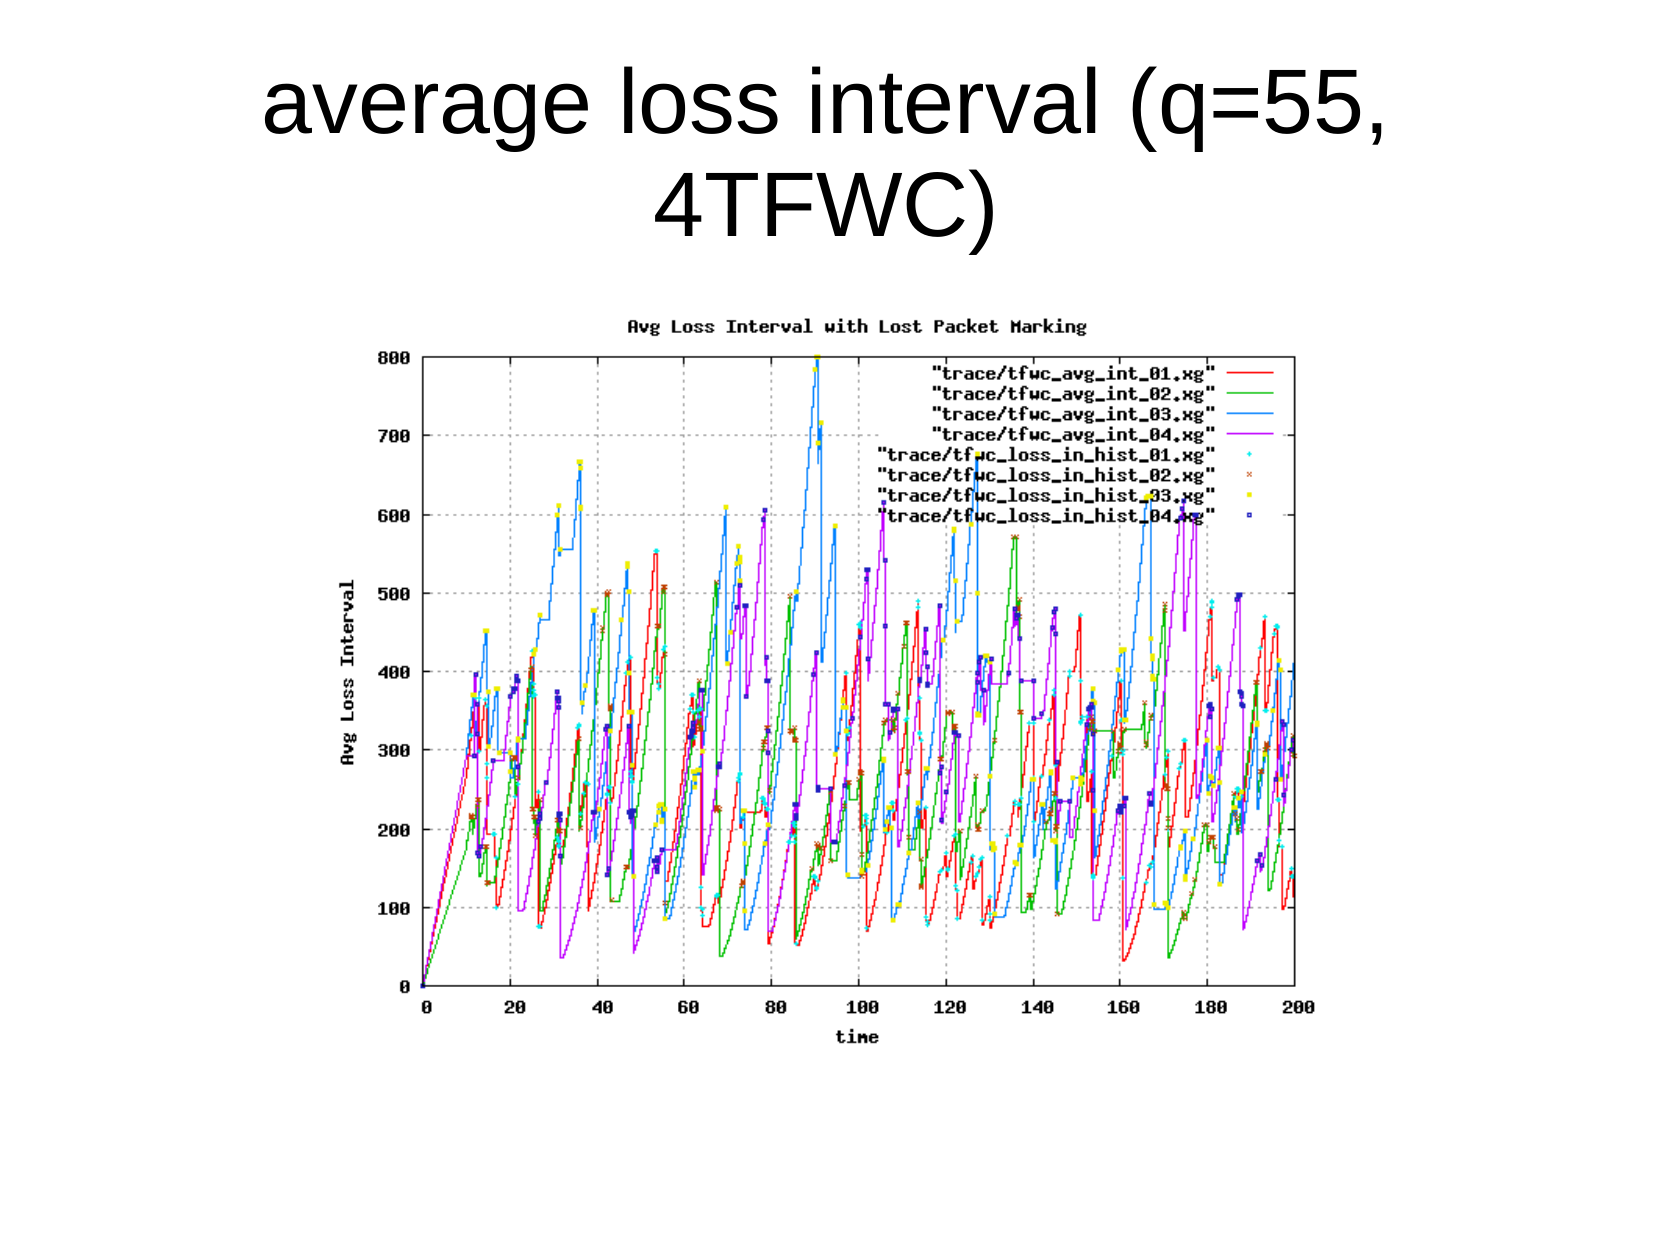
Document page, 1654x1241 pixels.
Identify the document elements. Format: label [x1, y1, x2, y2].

picture [327, 297, 1327, 1048]
